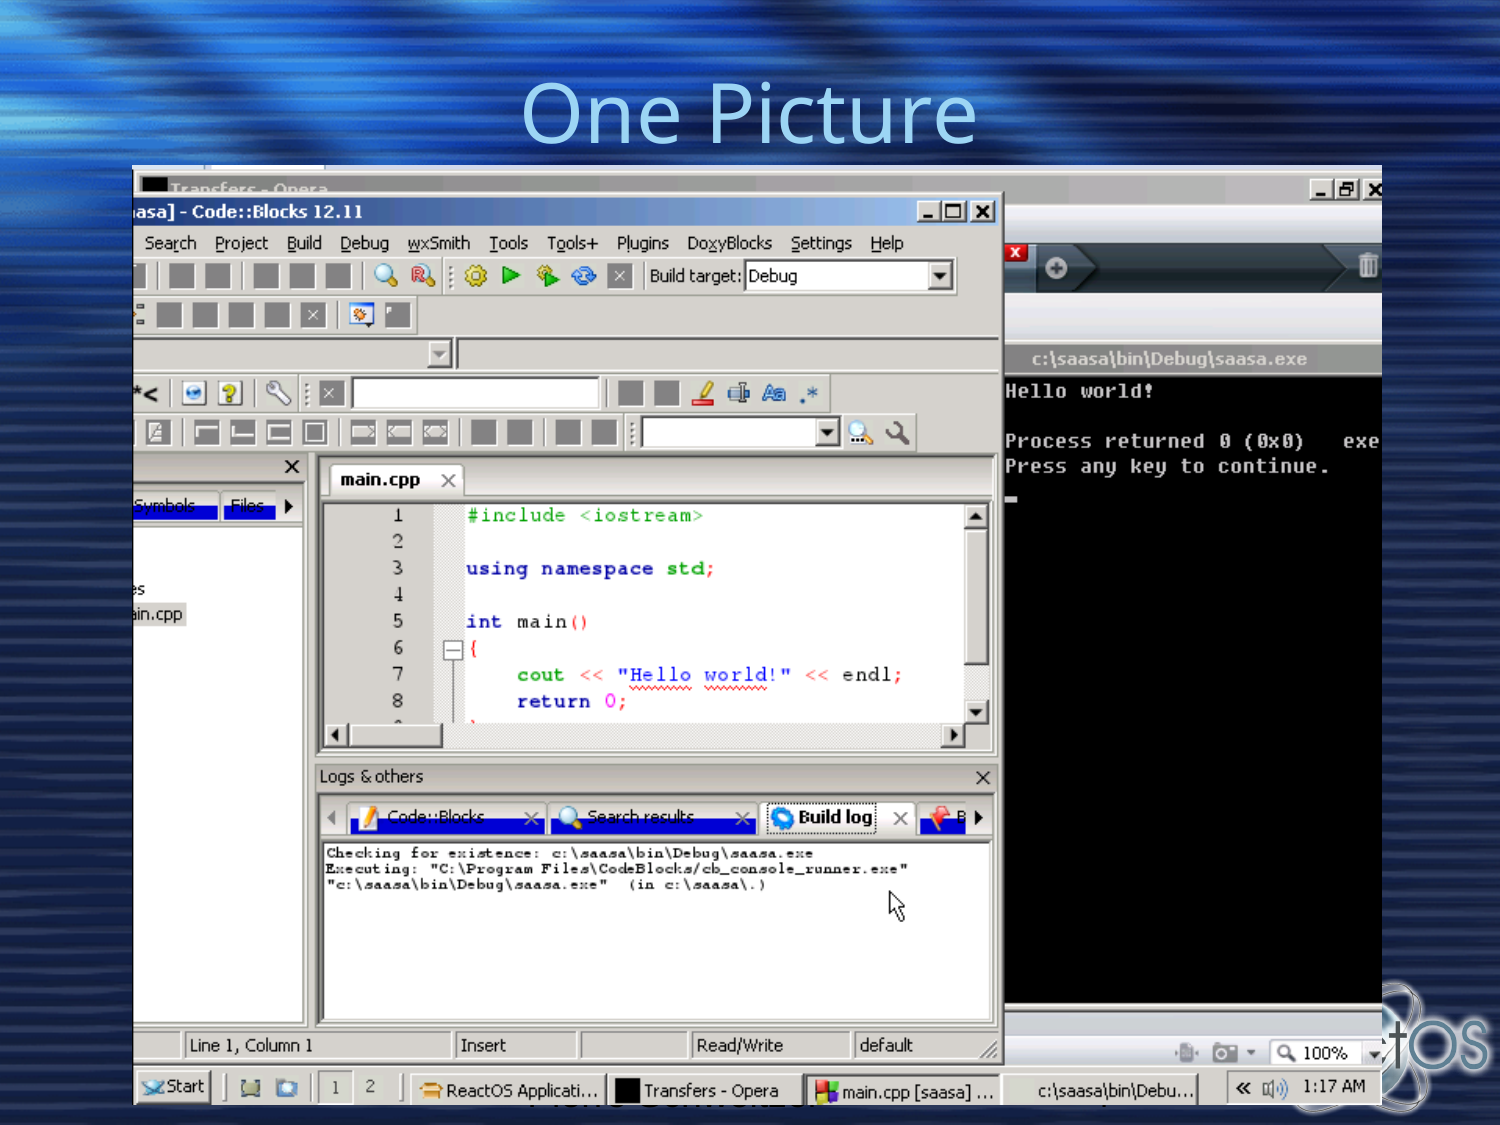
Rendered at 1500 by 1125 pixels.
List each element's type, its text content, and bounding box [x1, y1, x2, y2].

title One Picture [75, 45, 1426, 176]
picture [0, 0, 1500, 1125]
